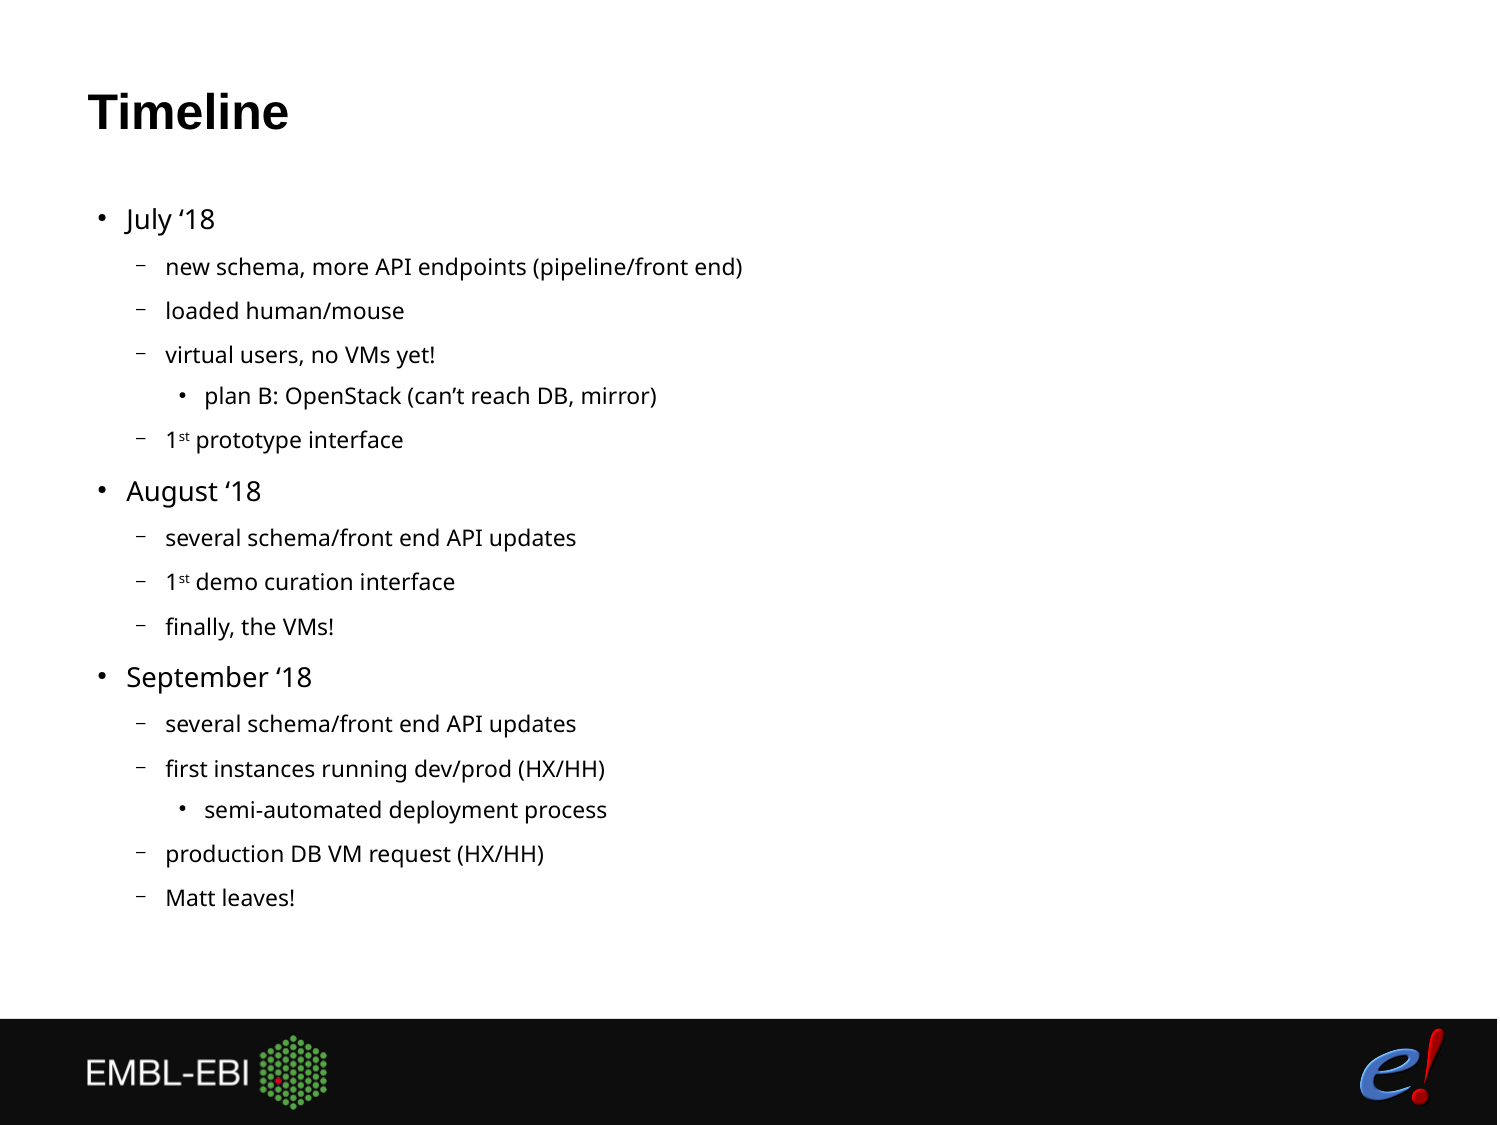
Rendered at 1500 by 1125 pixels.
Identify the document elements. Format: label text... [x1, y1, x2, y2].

picture [1357, 1026, 1448, 1112]
title Timeline [87, 50, 1425, 175]
picture [87, 1035, 327, 1110]
list July ‘18 new schema, more API endpoints (pipeline/front end) loaded human/mouse virtual users, no VMs yet! plan B: OpenStack (can’t reach DB, mirror) 1st prototype interface August ‘18 several schema/front end API updates 1st demo curation interface finally, the VMs! September ‘18 several schema/front end API updates first instances running dev/prod (HX/HH) semi-automated deployment process production DB VM request (HX/HH) Matt leaves! [87, 200, 1425, 914]
